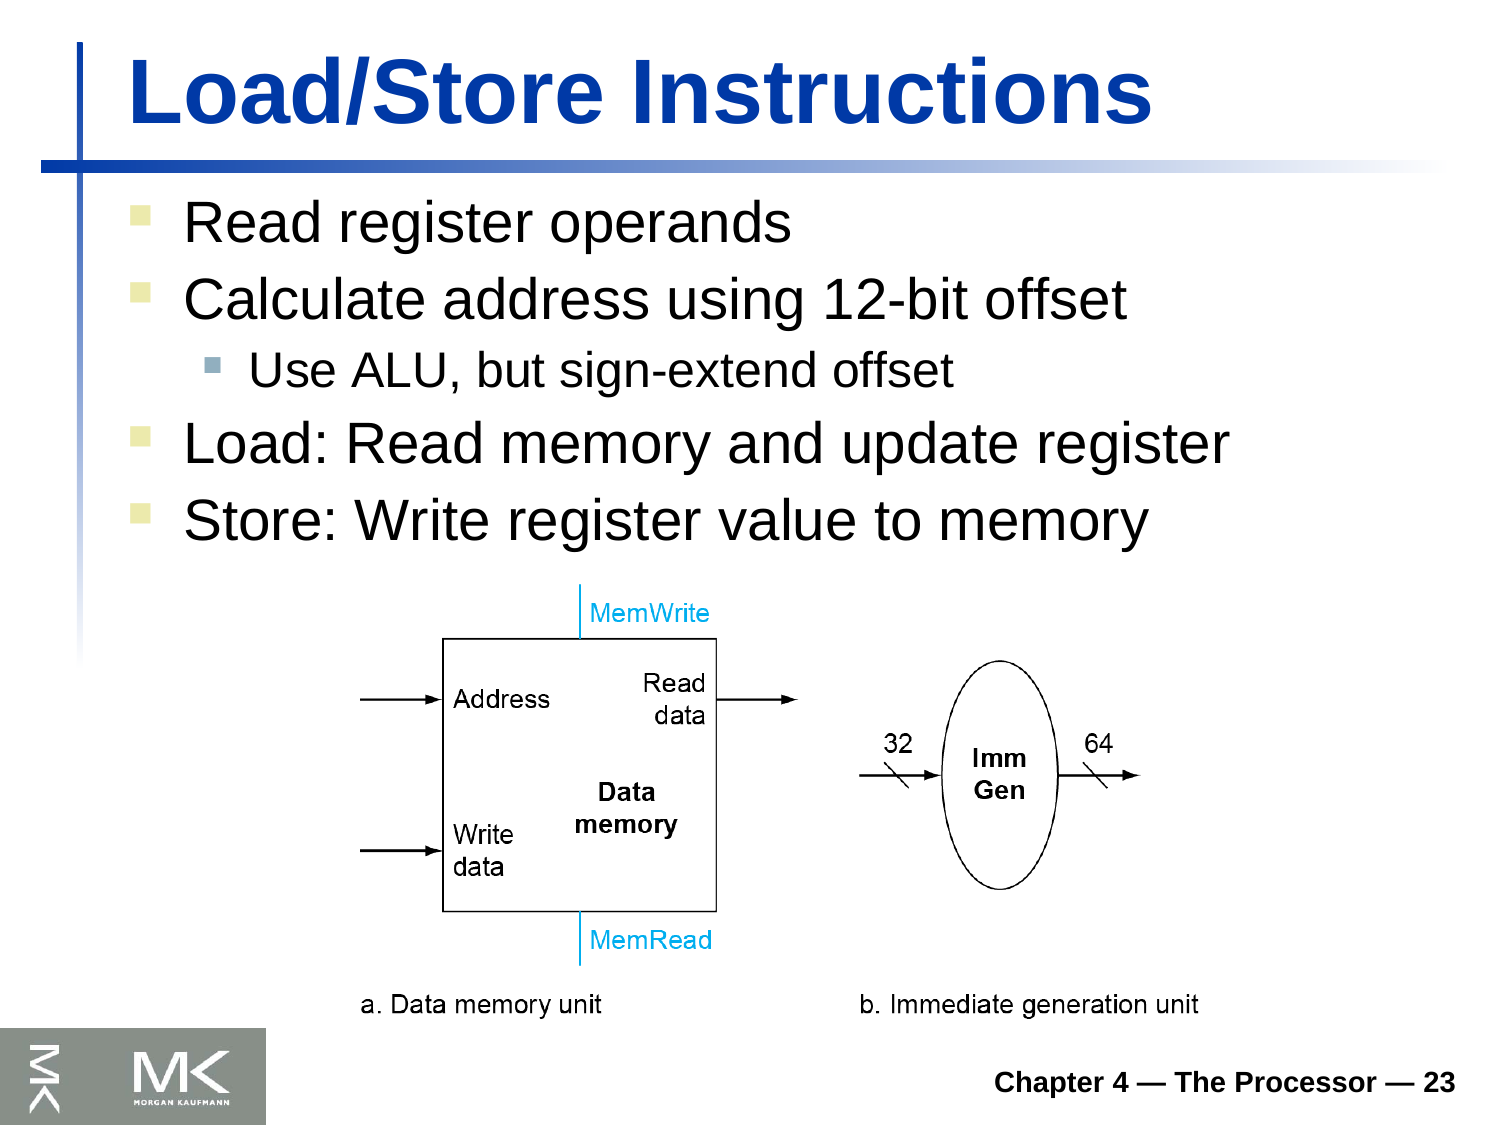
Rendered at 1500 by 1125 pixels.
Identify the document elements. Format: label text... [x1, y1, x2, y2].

picture [0, 1028, 266, 1125]
text_box Chapter 4 — The Processor — <number> [277, 1046, 1471, 1106]
title Load/Store Instructions [112, 23, 1468, 149]
list Read register operands Calculate address using 12-bit offset Use ALU, but sign-extend offset Load: Read memory and update register Store: Write register value to memory [112, 184, 1459, 613]
picture [360, 584, 1199, 1022]
